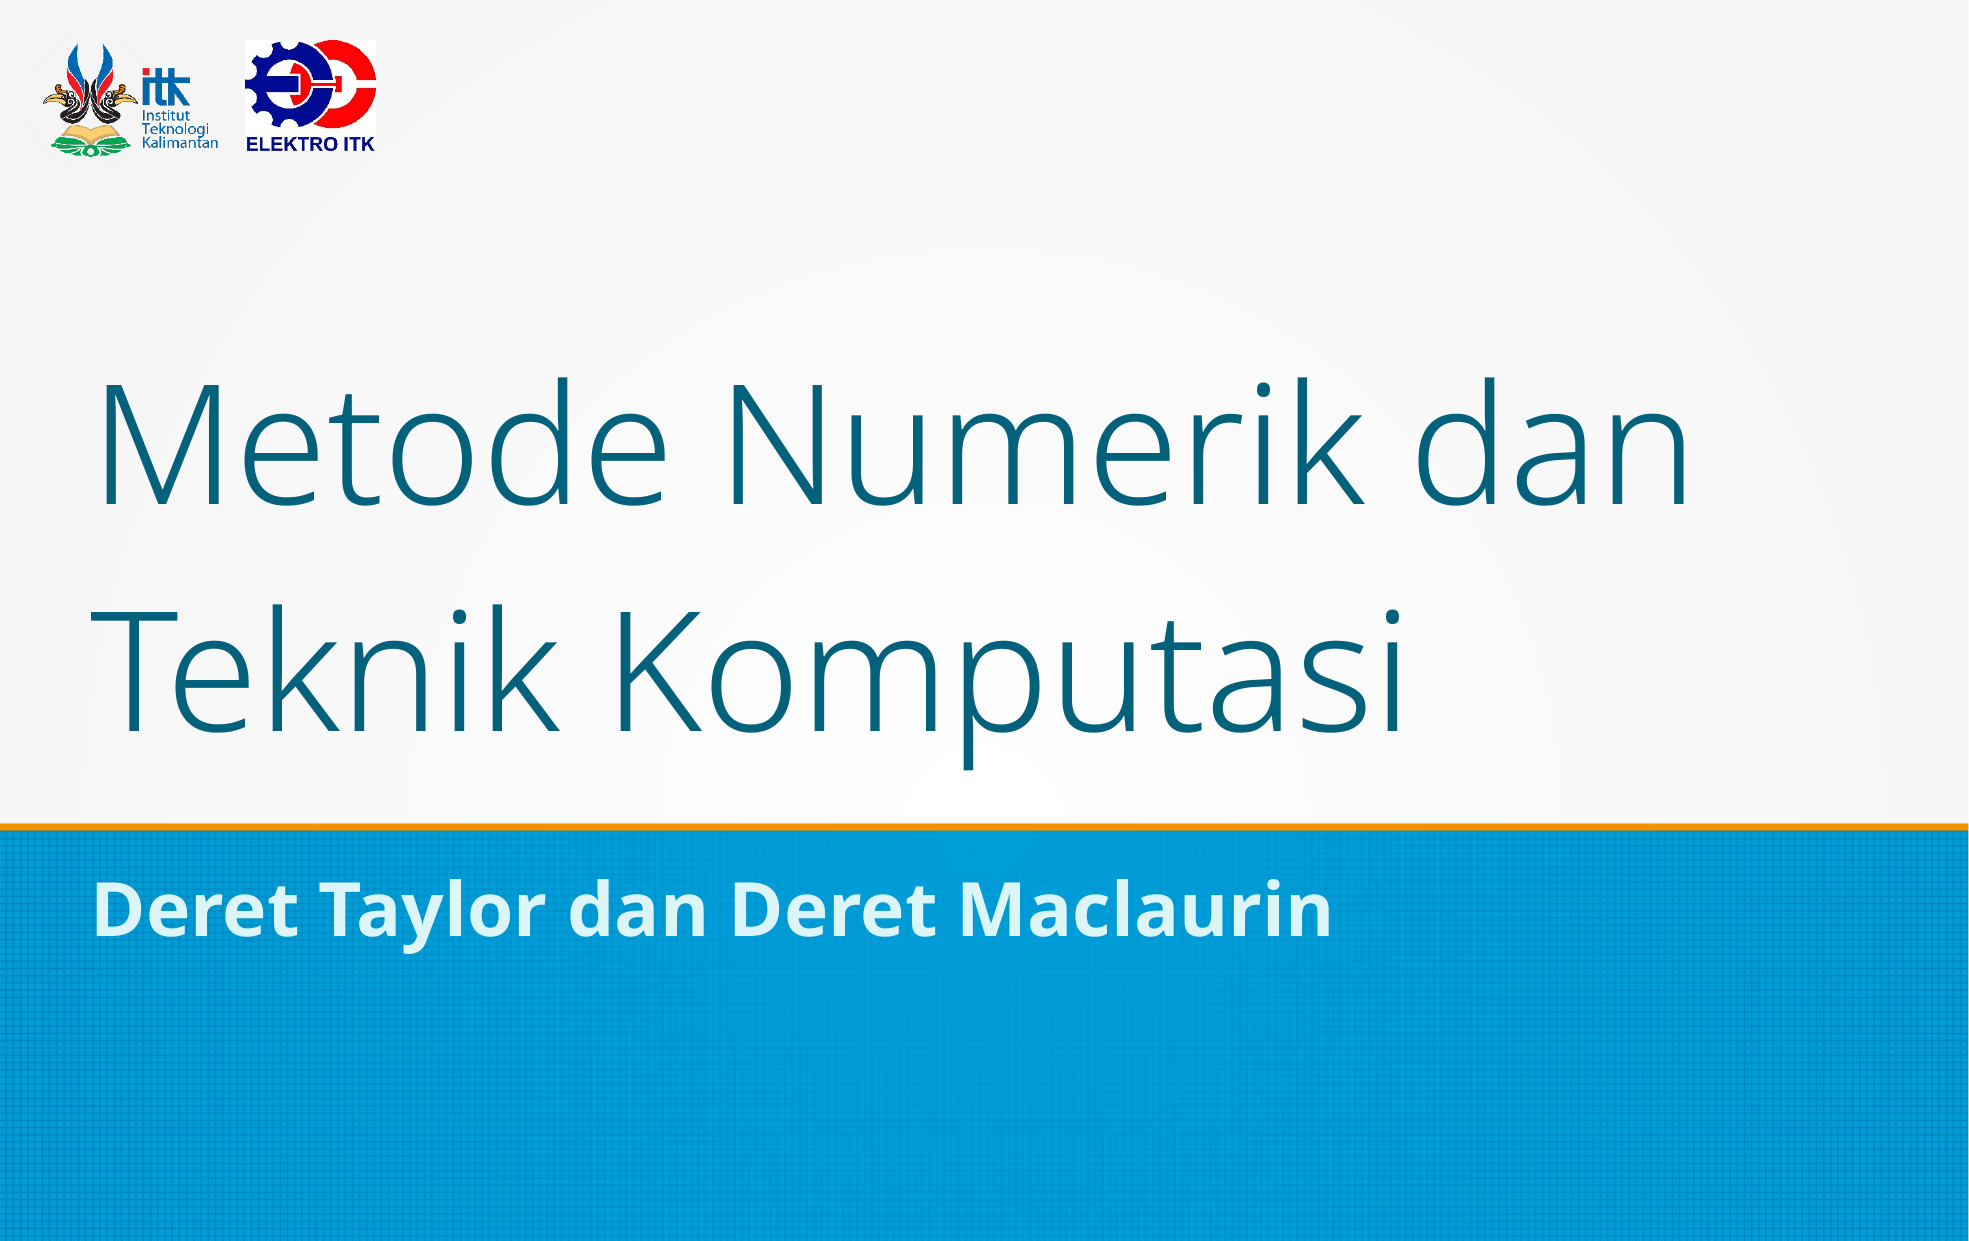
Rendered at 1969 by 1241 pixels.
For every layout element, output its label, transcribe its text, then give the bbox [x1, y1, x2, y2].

subtitle Deret Taylor dan Deret Maclaurin [90, 855, 1861, 1111]
title Metode Numerik dan Teknik Komputasi [90, 49, 1862, 781]
picture [0, 0, 1969, 830]
